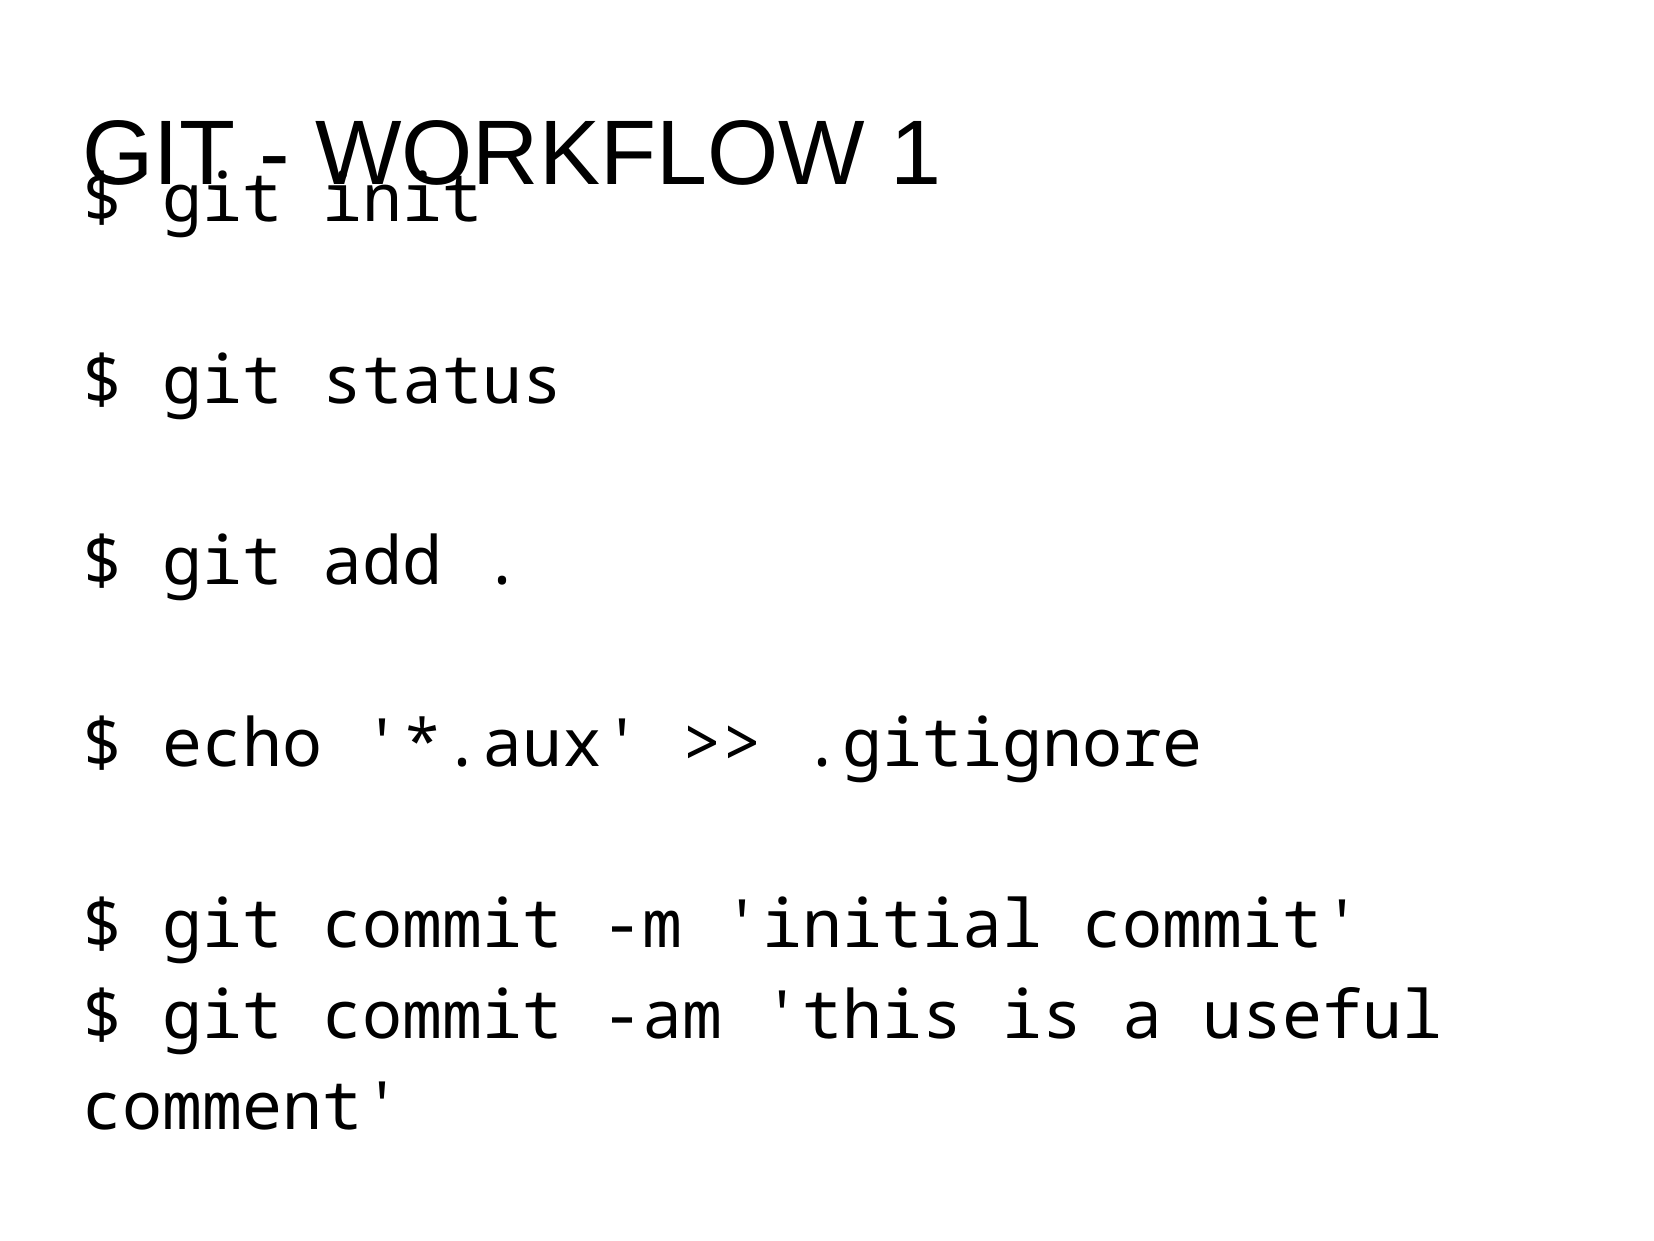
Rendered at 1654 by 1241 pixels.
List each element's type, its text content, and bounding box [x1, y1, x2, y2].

text_box [82, 290, 1571, 1025]
title GIT - WORKFLOW 1 [82, 49, 1571, 257]
